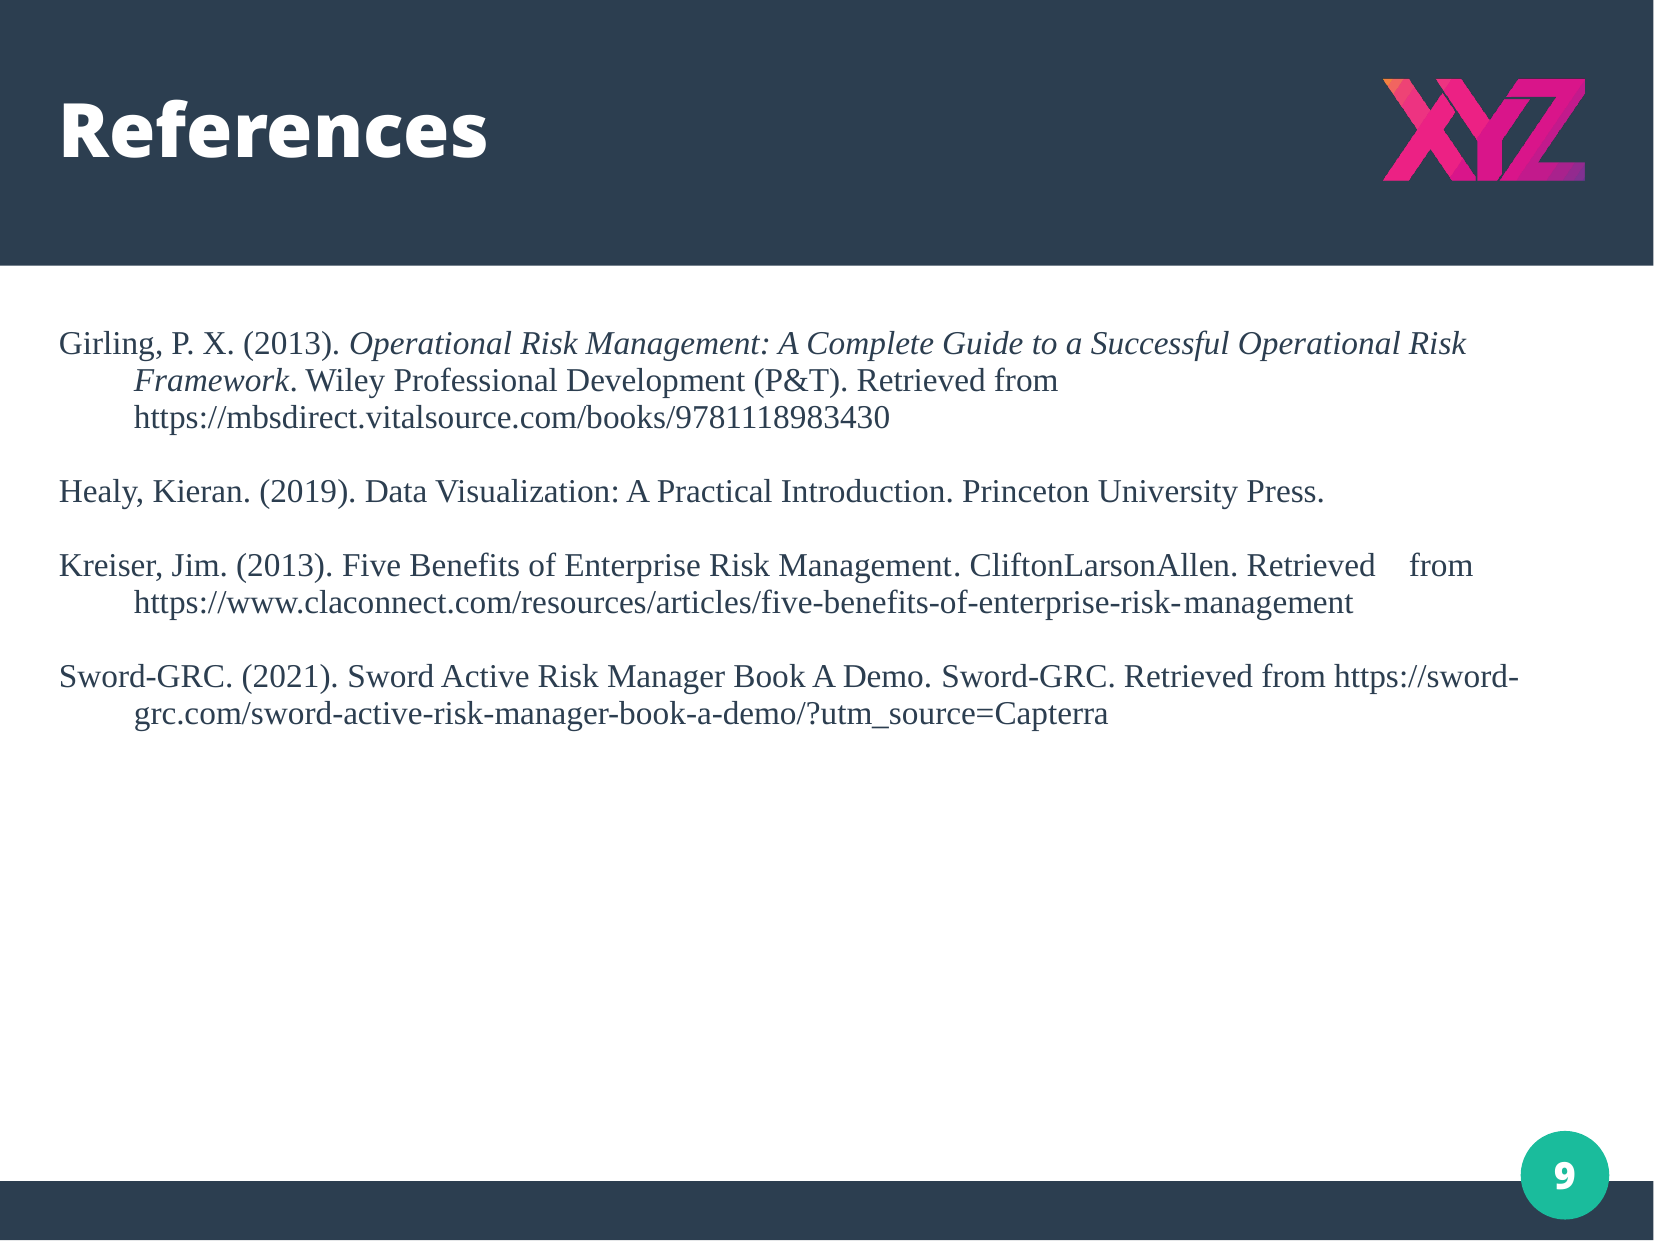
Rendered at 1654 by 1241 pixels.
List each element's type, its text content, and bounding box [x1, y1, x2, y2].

picture [1332, 30, 1636, 229]
title References [59, 49, 1332, 207]
list Girling, P. X. (2013). Operational Risk Management: A Complete Guide to a Successful Operational Risk Framework. Wiley Professional Development (P&T). Retrieved from https://mbsdirect.vitalsource.com/books/9781118983430 Healy, Kieran. (2019). Data Visualization: A Practical Introduction. Princeton University Press. Kreiser, Jim. (2013). Five Benefits of Enterprise Risk Management. CliftonLarsonAllen. Retrieved from https://www.claconnect.com/resources/articles/five-benefits-of-enterprise-risk- management Sword-GRC. (2021). Sword Active Risk Manager Book A Demo. Sword-GRC. Retrieved from https://sword- grc.com/sword-active-risk-manager-book-a-demo/?utm_source=Capterra [59, 324, 1595, 733]
